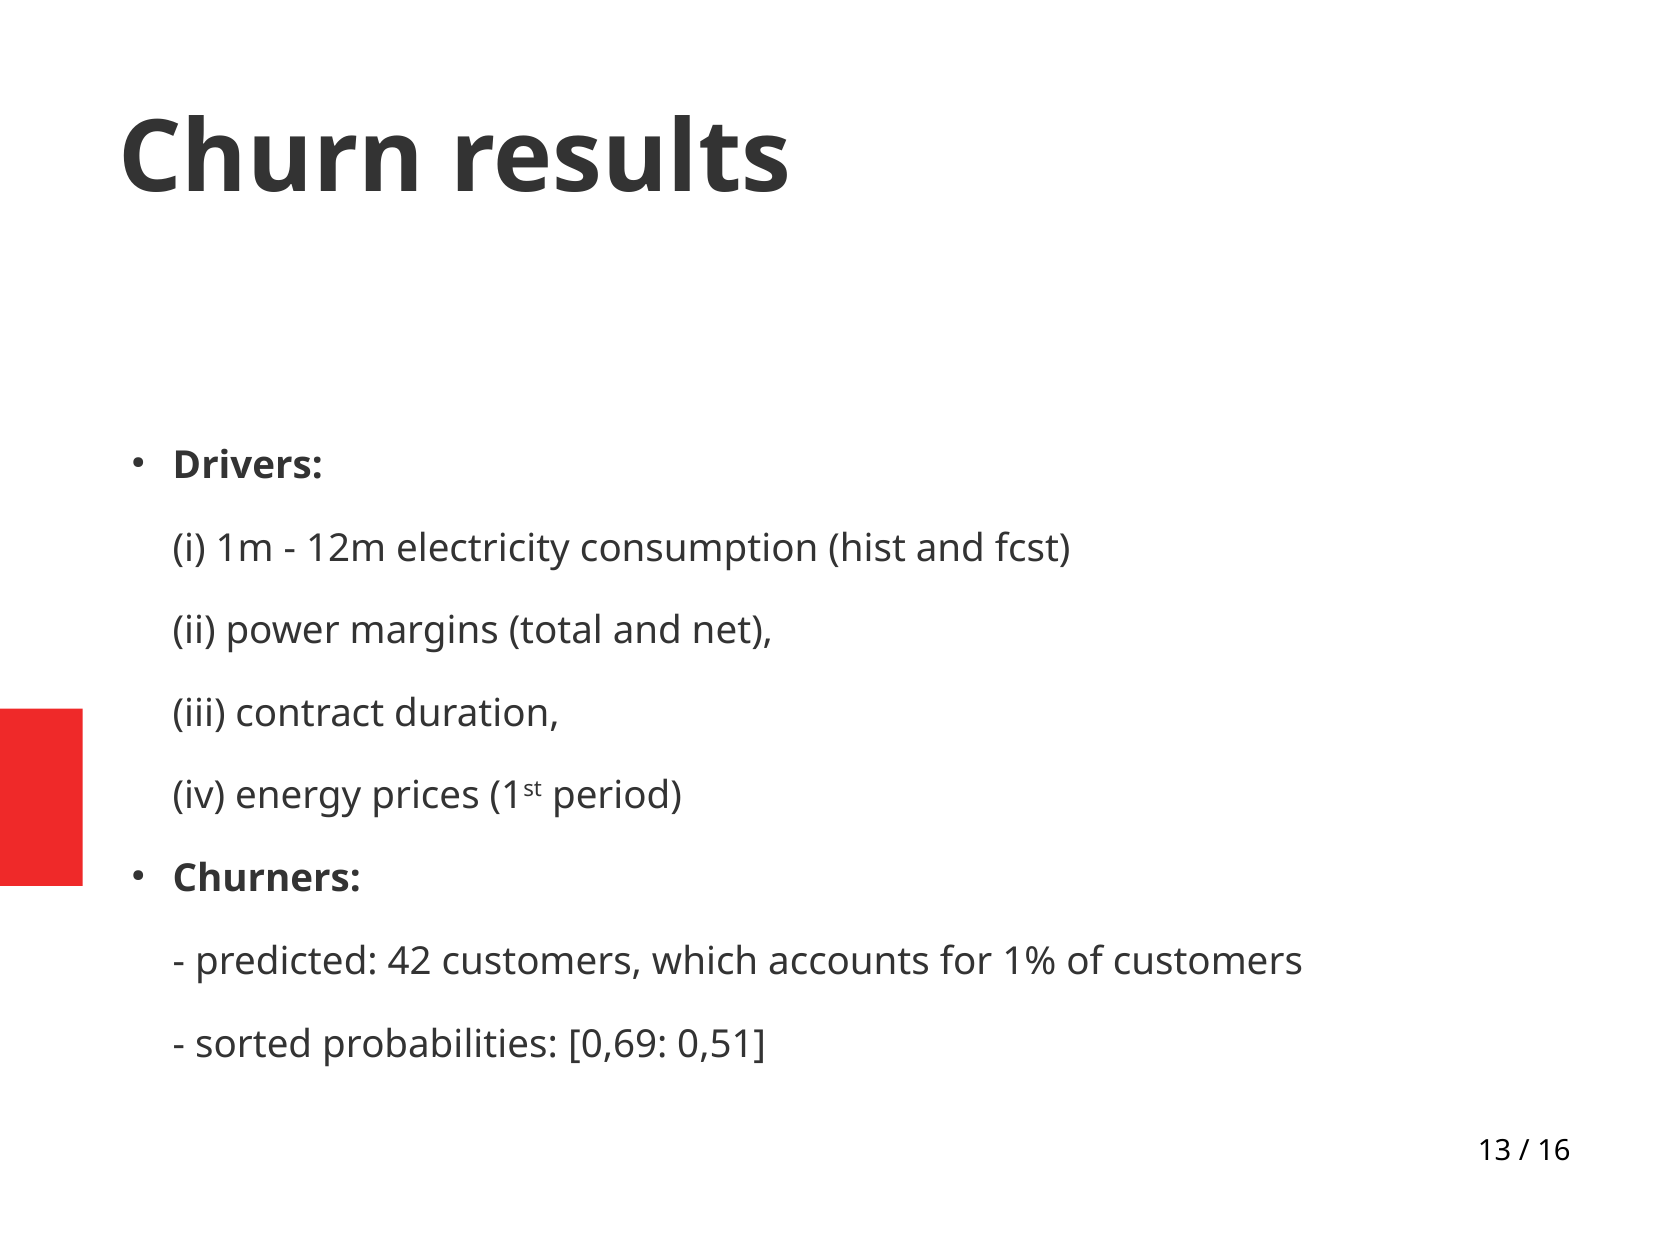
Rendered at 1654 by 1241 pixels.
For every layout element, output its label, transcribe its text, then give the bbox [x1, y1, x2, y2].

title Churn results [118, 49, 1571, 257]
list Drivers: (i) 1m - 12m electricity consumption (hist and fcst) (ii) power margins (total and net), (iii) contract duration, (iv) energy prices (1st period) Churners: - predicted: 42 customers, which accounts for 1% of customers - sorted probabilities: [0,69: 0,51] [118, 354, 1536, 1074]
